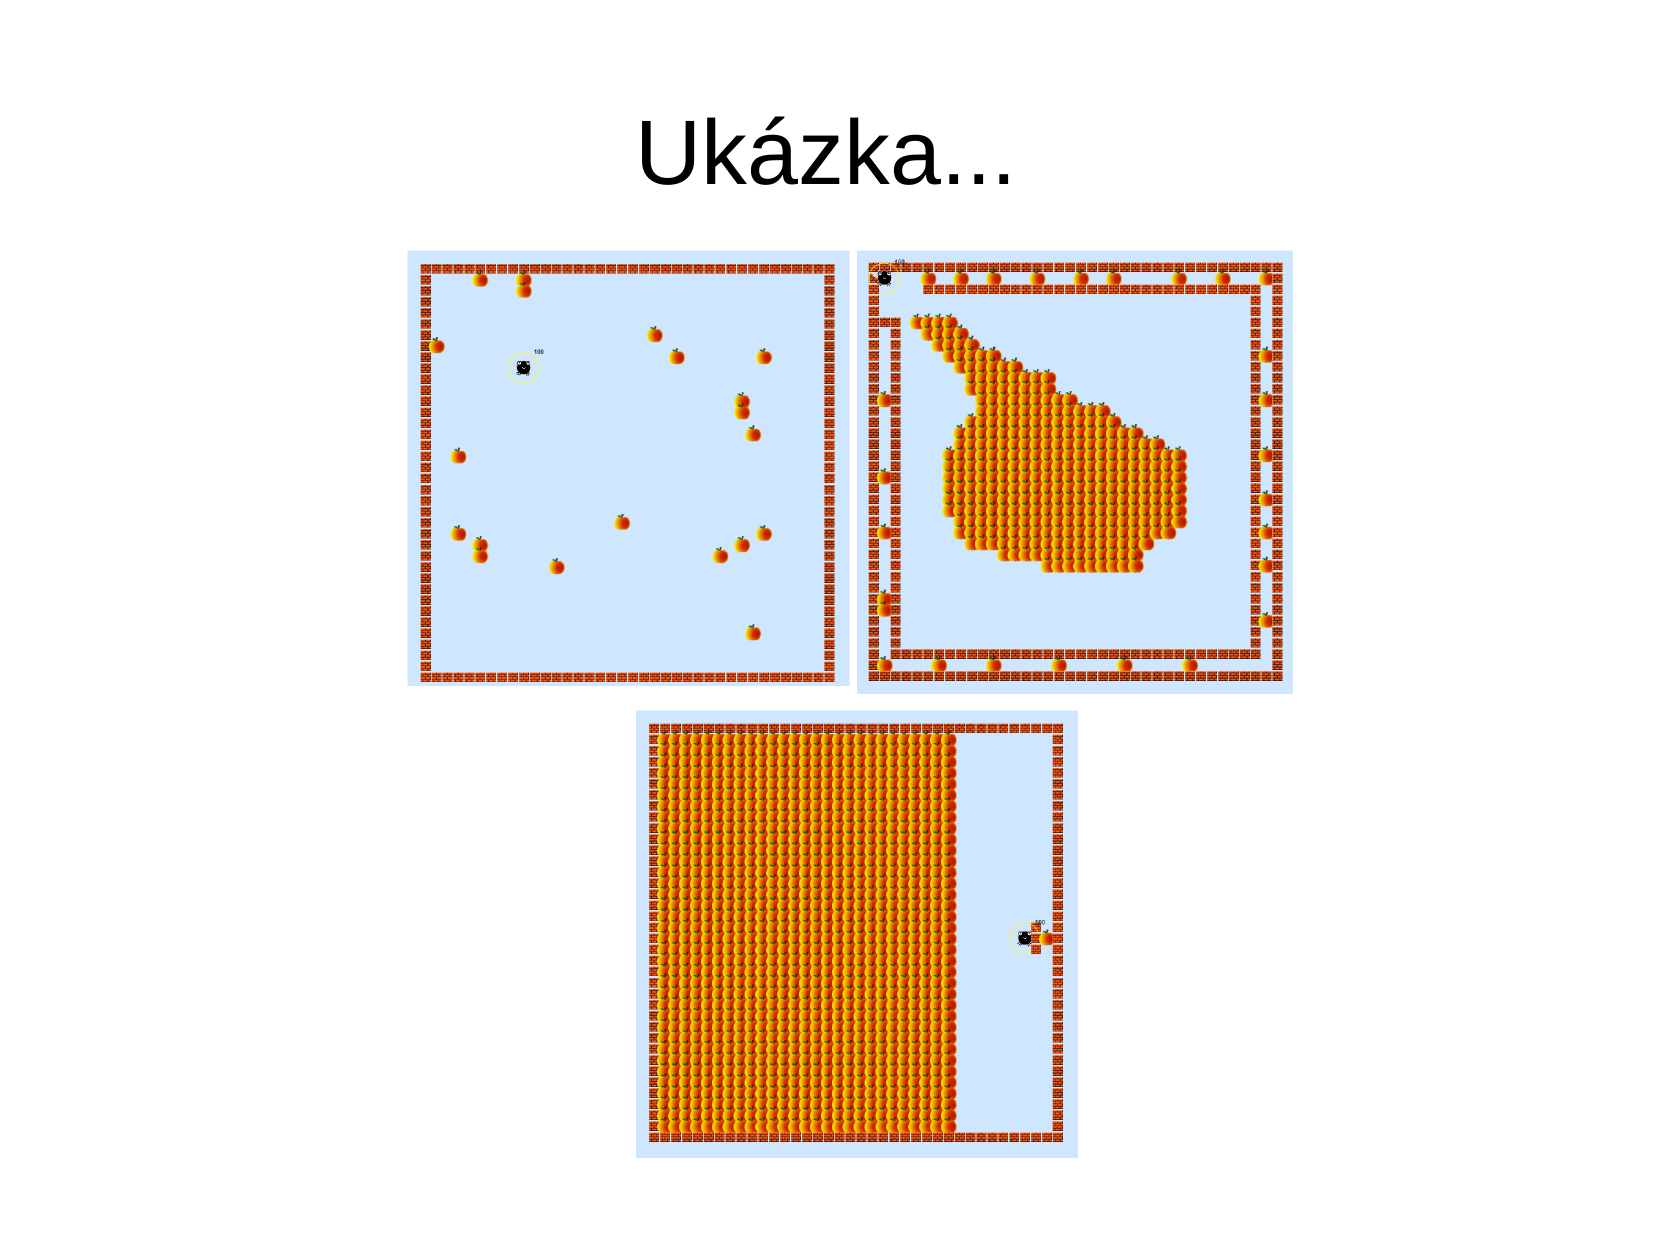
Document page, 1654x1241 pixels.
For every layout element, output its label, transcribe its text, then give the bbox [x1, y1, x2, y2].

title Ukázka... [82, 49, 1571, 257]
picture [399, 242, 1321, 1171]
